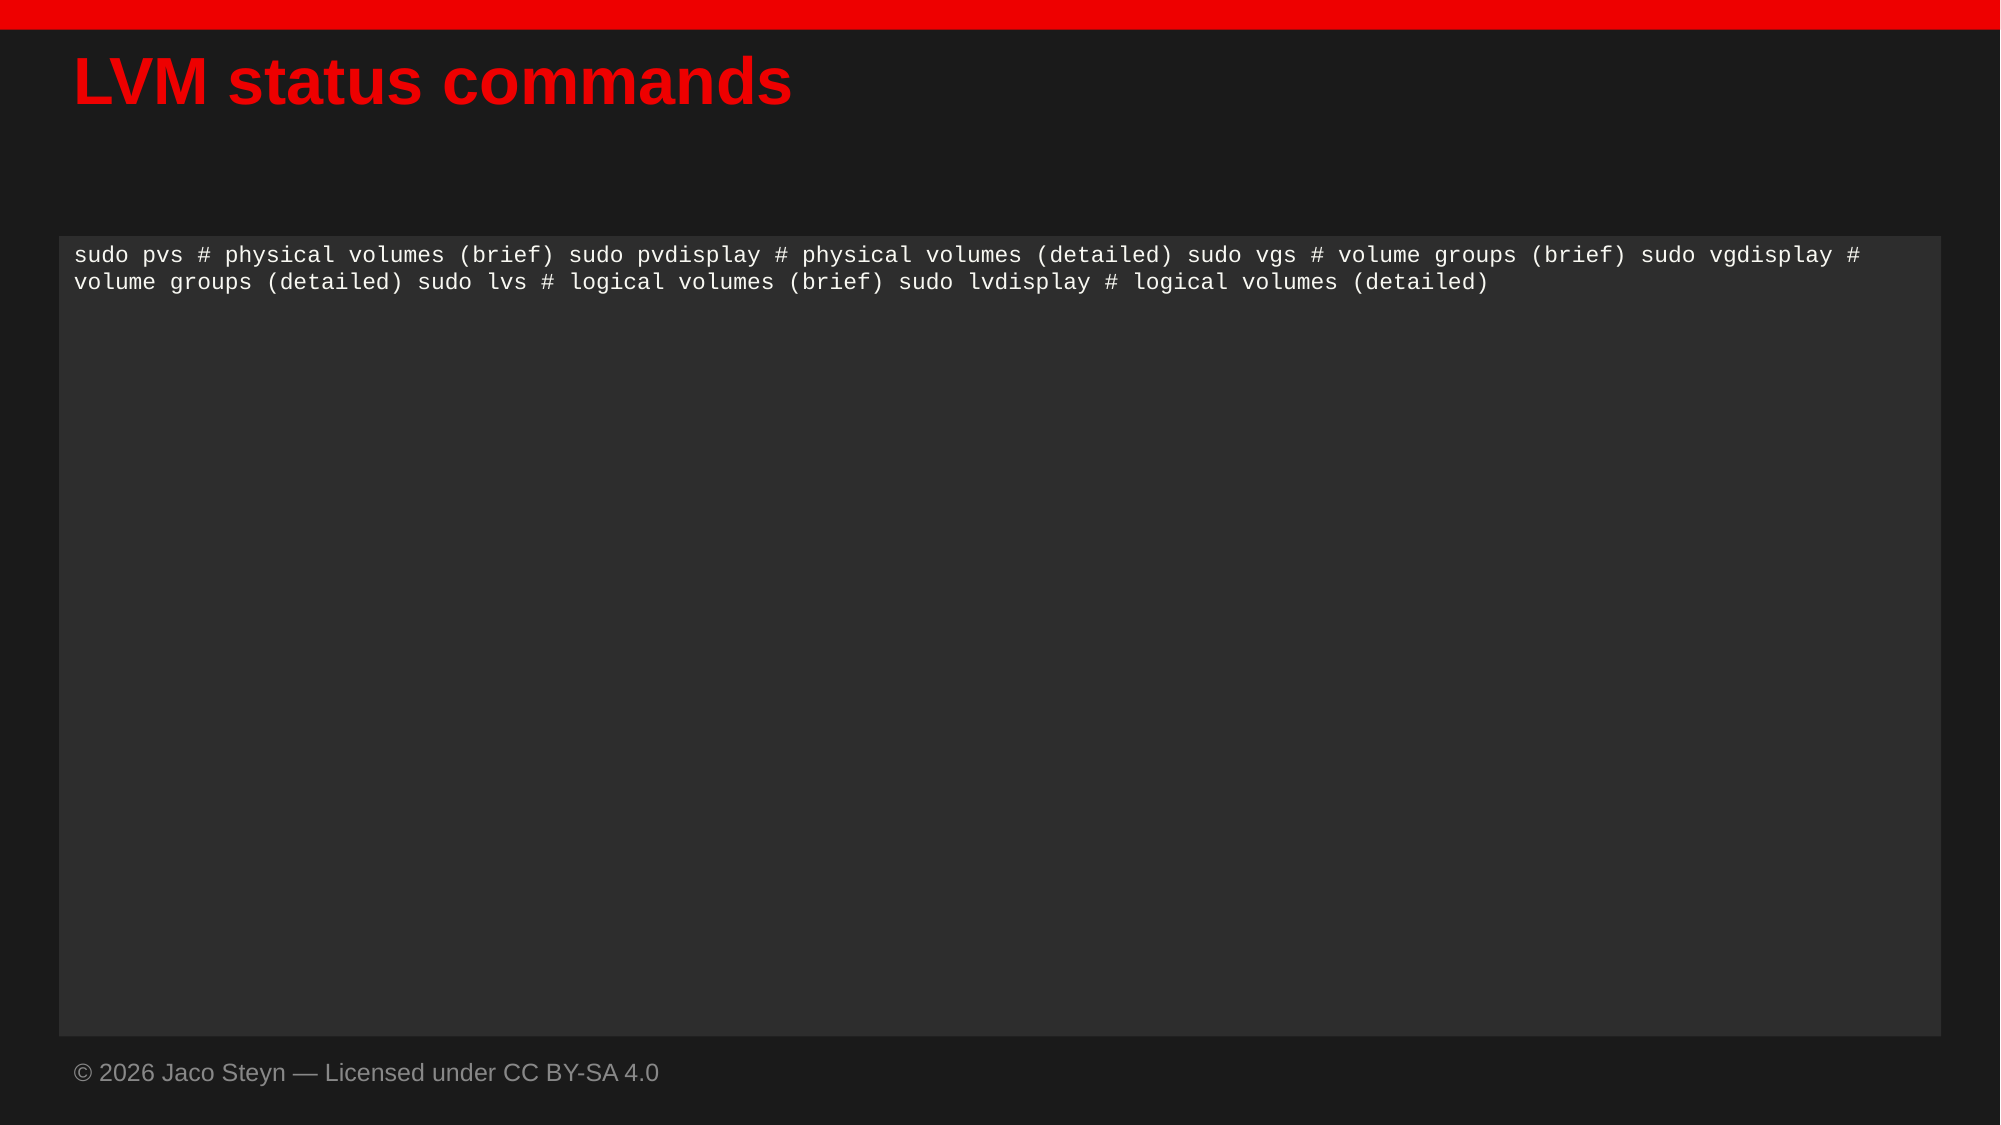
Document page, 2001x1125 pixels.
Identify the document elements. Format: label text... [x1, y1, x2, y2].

text_box [0, 0, 2001, 30]
text_box sudo pvs # physical volumes (brief) sudo pvdisplay # physical volumes (detailed) sudo vgs # volume groups (brief) sudo vgdisplay # volume groups (detailed) sudo lvs # logical volumes (brief) sudo lvdisplay # logical volumes (detailed) [59, 236, 1942, 1037]
text_box LVM status commands [59, 36, 1942, 208]
text_box © 2026 Jaco Steyn — Licensed under CC BY-SA 4.0 [59, 1051, 1942, 1093]
